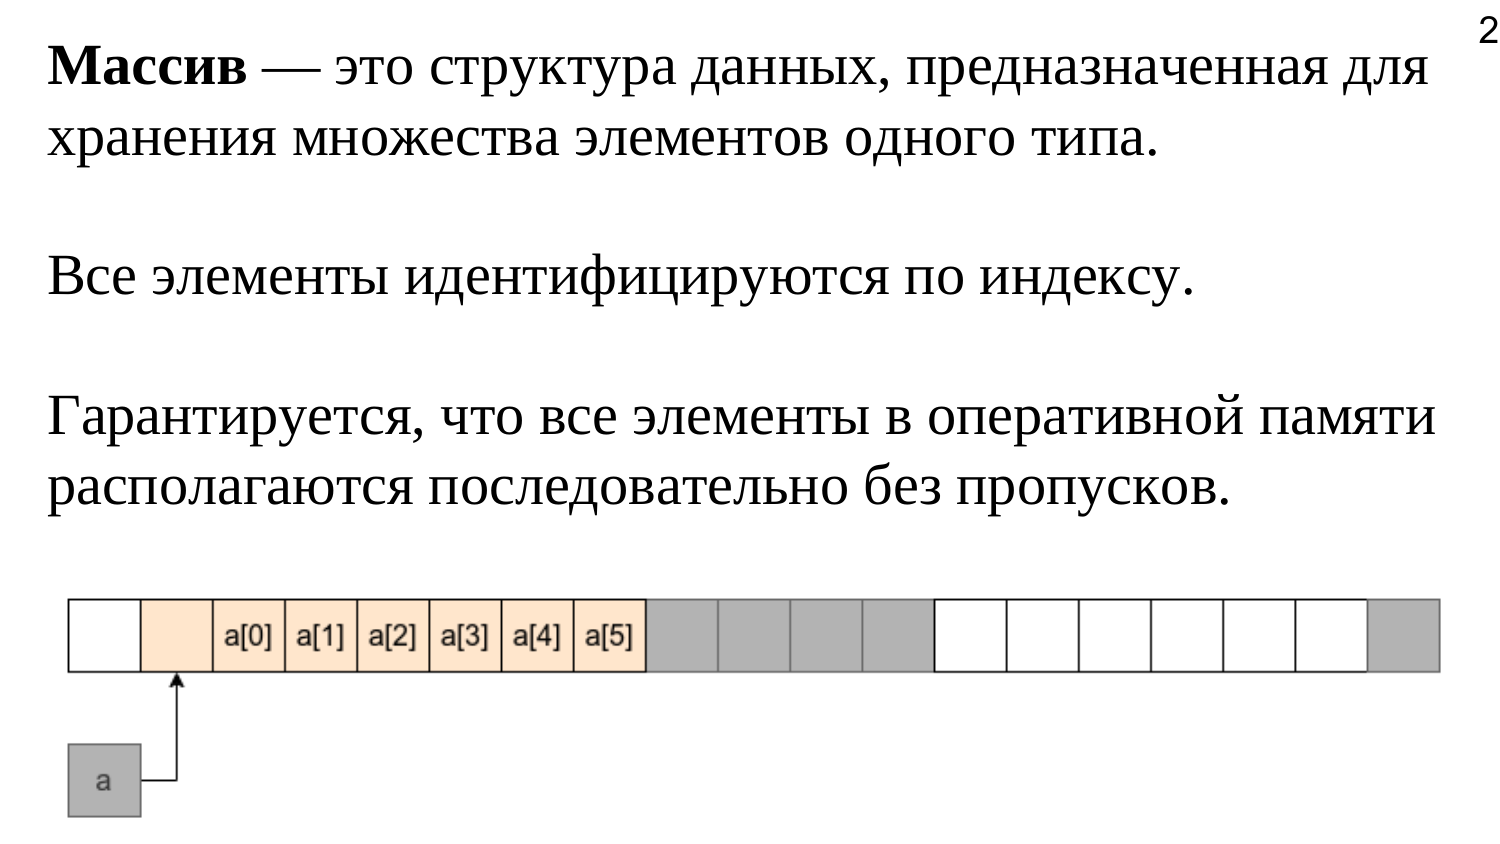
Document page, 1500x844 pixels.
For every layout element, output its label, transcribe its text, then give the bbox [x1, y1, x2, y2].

text_box Массив — это структура данных, предназначенная для хранения множества элементов одного типа. Все элементы идентифицируются по индексу. Гарантируется, что все элементы в оперативной памяти располагаются последовательно без пропусков. [47, 19, 1465, 525]
picture [59, 590, 1450, 827]
